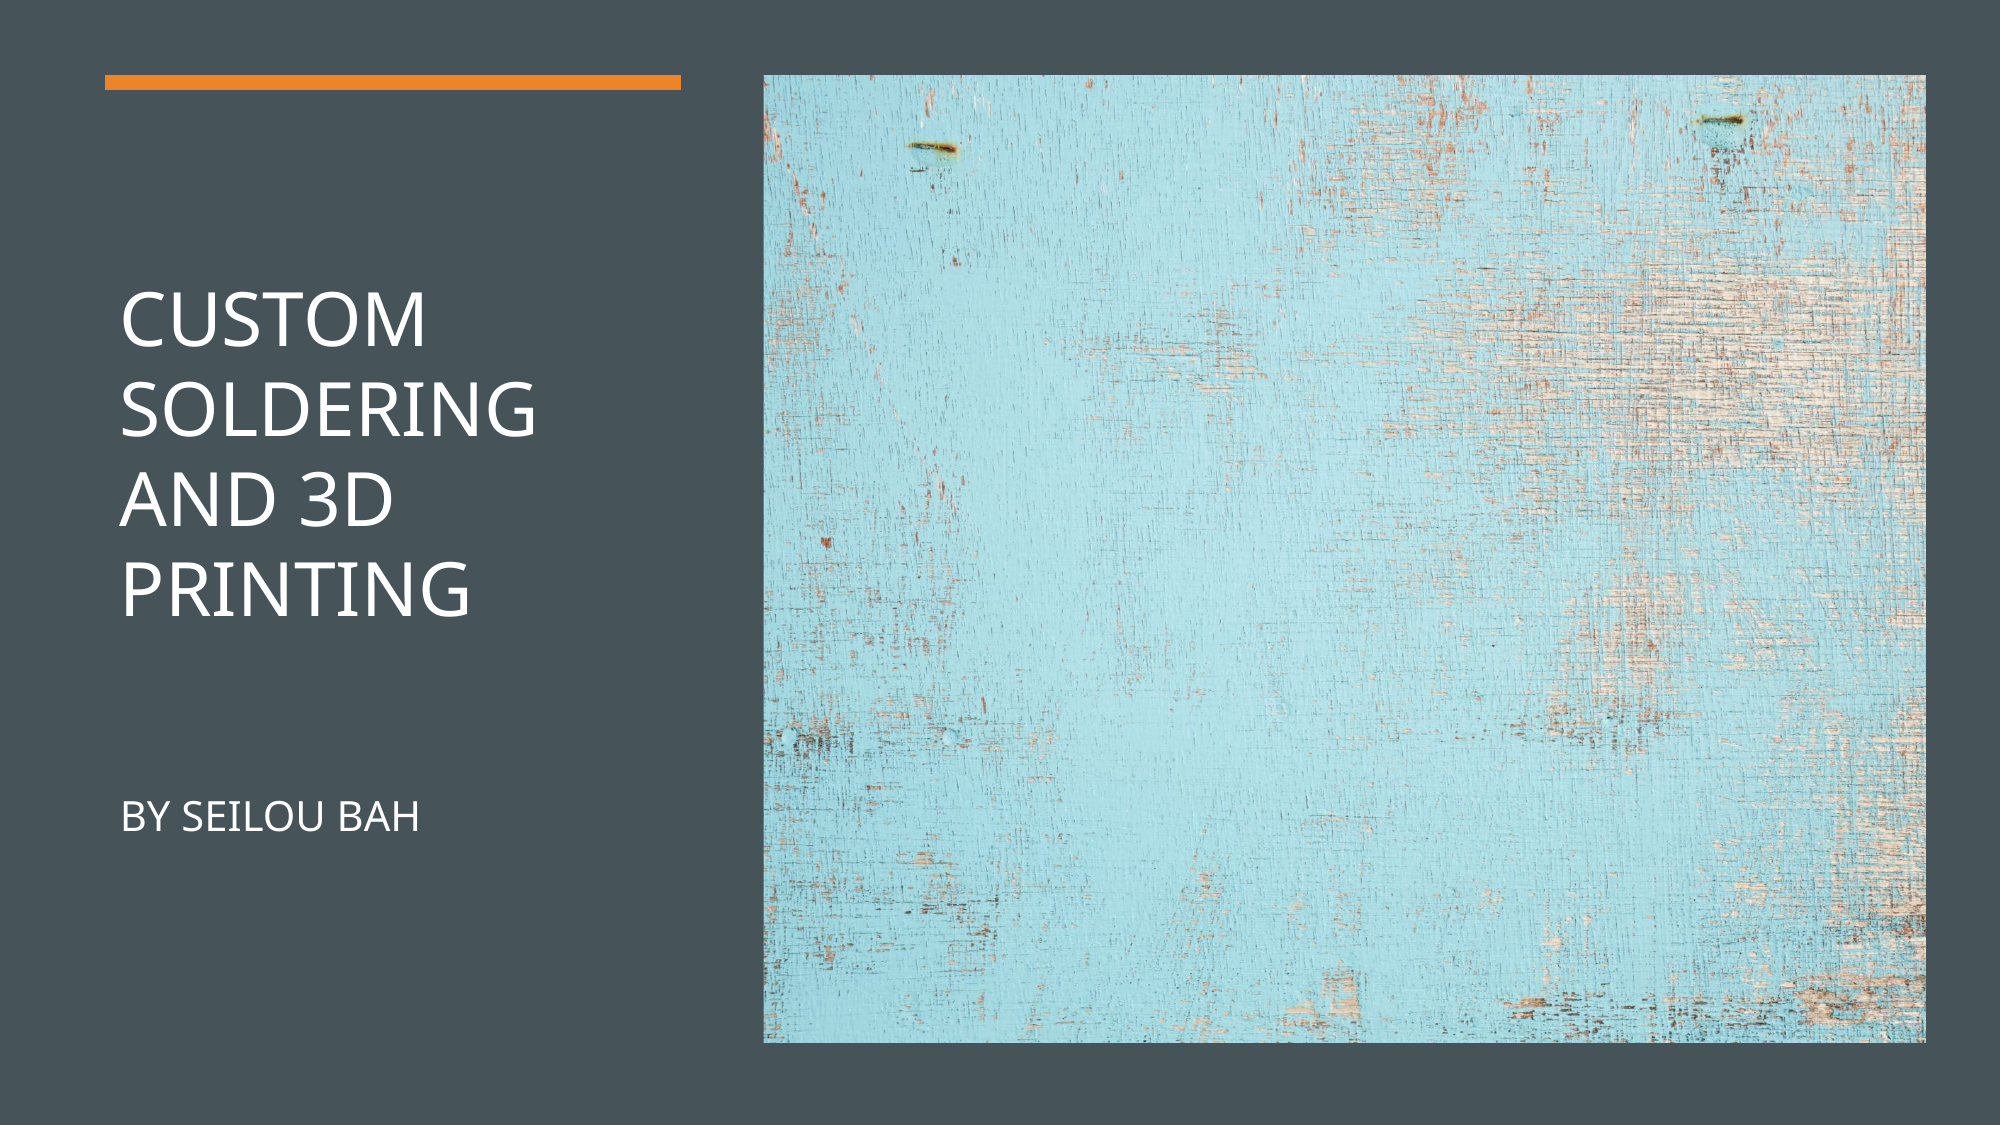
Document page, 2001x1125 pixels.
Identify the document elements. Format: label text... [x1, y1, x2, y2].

picture [763, 75, 1926, 1043]
subtitle By Seilou bah [104, 777, 681, 966]
title Custom soldering and 3D printing [104, 141, 681, 762]
text_box [0, 0, 2000, 1125]
